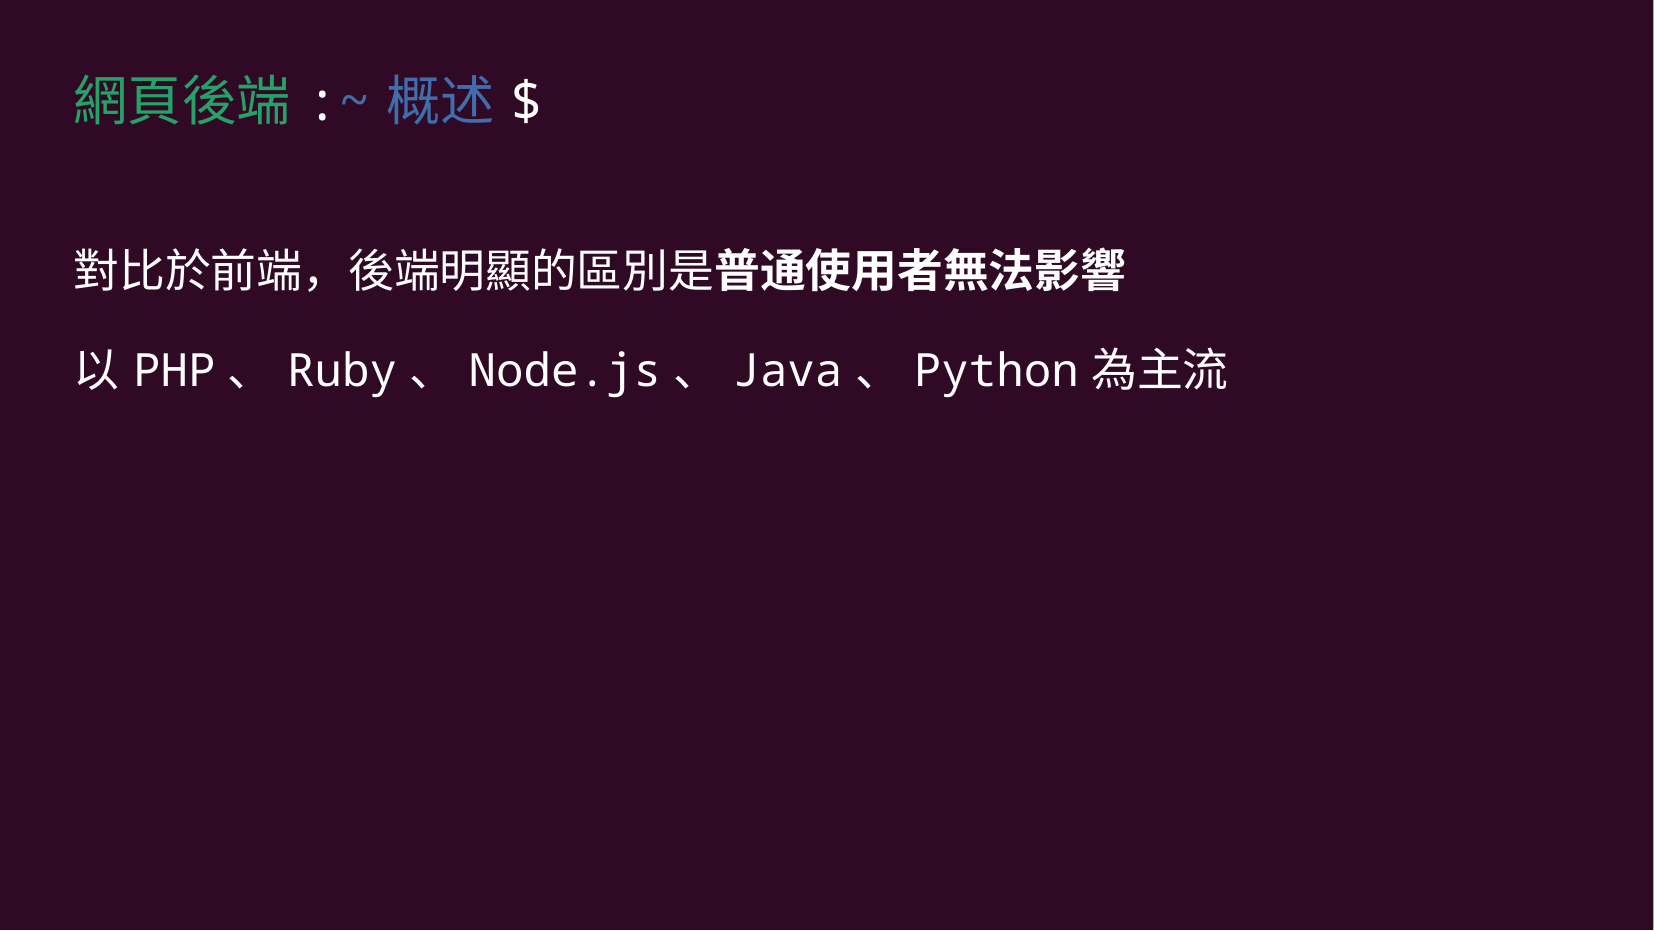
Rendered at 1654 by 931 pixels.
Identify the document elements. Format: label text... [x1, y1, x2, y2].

text_box 網頁後端:~概述$ [59, 55, 1201, 139]
text_box 對比於前端，後端明顯的區別是普通使用者無法影響 以PHP、Ruby、Node.js、Java、Python為主流 [59, 193, 1613, 672]
